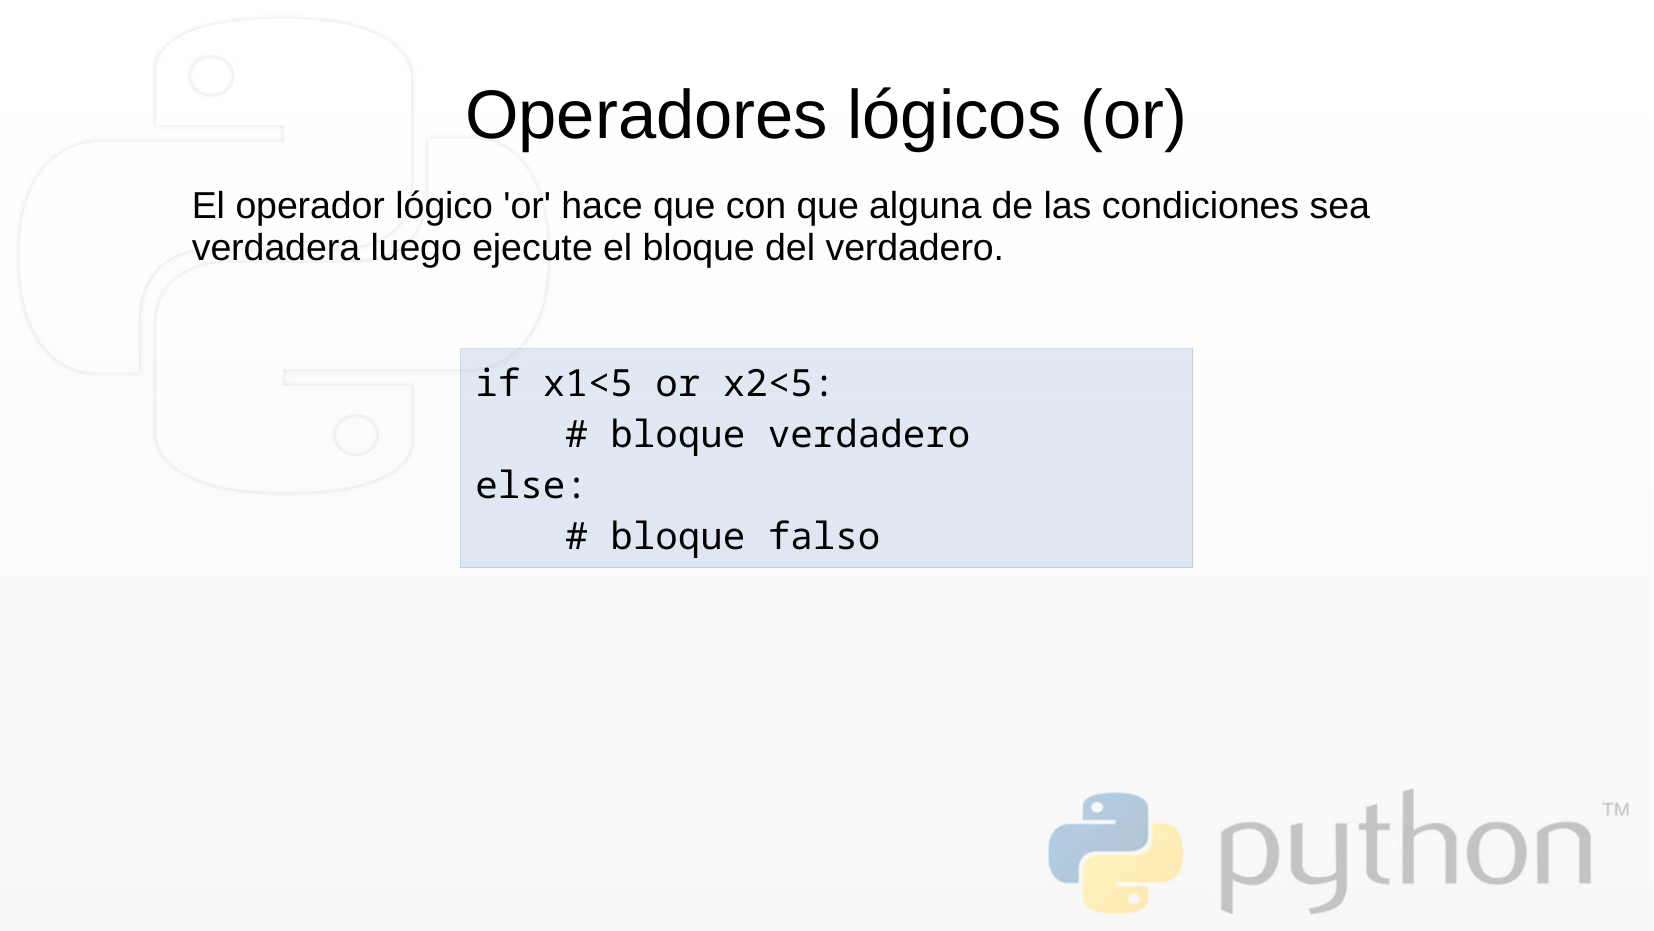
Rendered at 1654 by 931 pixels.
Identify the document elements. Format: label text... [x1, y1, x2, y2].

title Operadores lógicos (or) [82, 37, 1571, 193]
text_box El operador lógico 'or' hace que con que alguna de las condiciones sea verdadera luego ejecute el bloque del verdadero. [177, 177, 1453, 343]
text_box if x1<5 or x2<5: # bloque verdadero else: # bloque falso [460, 348, 1193, 567]
picture [0, 0, 1654, 931]
